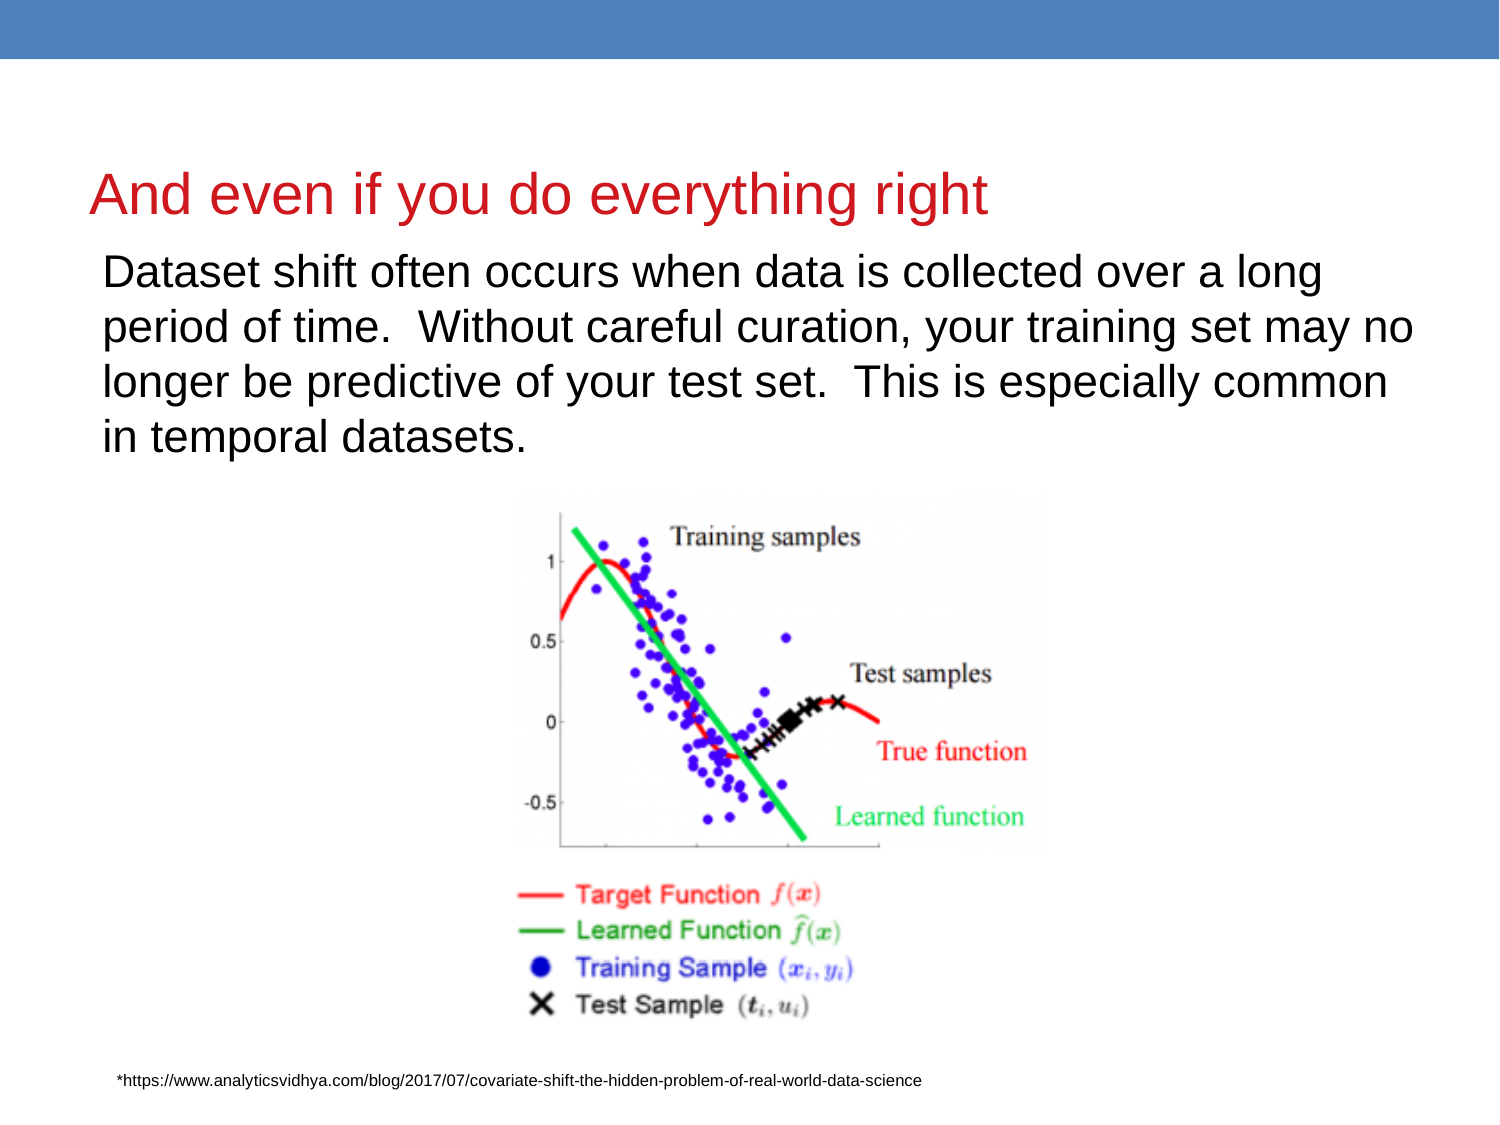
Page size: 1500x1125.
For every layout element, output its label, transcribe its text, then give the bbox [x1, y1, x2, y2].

text_box Dataset shift often occurs when data is collected over a long period of time. Without careful curation, your training set may no longer be predictive of your test set. This is especially common in temporal datasets. [87, 233, 1437, 1034]
picture [492, 490, 1060, 1026]
text_box *https://www.analyticsvidhya.com/blog/2017/07/covariate-shift-the-hidden-problem-of-real-world-data-science [101, 1062, 1500, 1115]
text_box And even if you do everything right [75, 87, 1425, 250]
